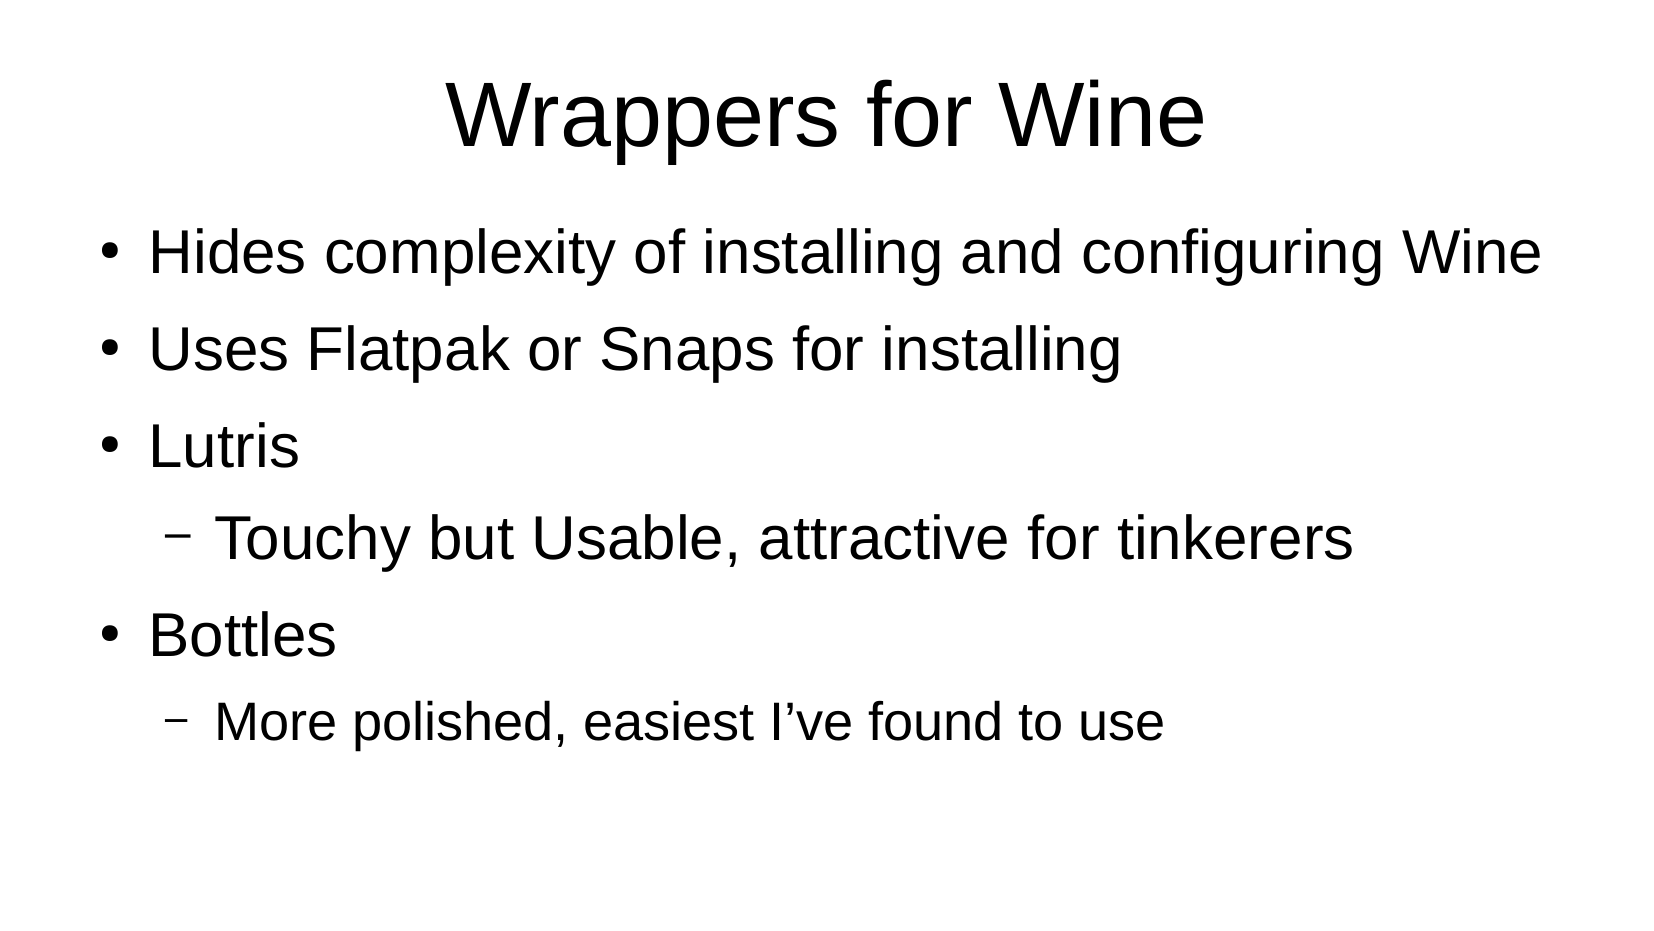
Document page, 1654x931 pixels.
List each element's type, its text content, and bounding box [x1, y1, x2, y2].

list Hides complexity of installing and configuring Wine Uses Flatpak or Snaps for installing Lutris Touchy but Usable, attractive for tinkerers Bottles More polished, easiest I’ve found to use [82, 217, 1571, 758]
title Wrappers for Wine [82, 37, 1571, 193]
